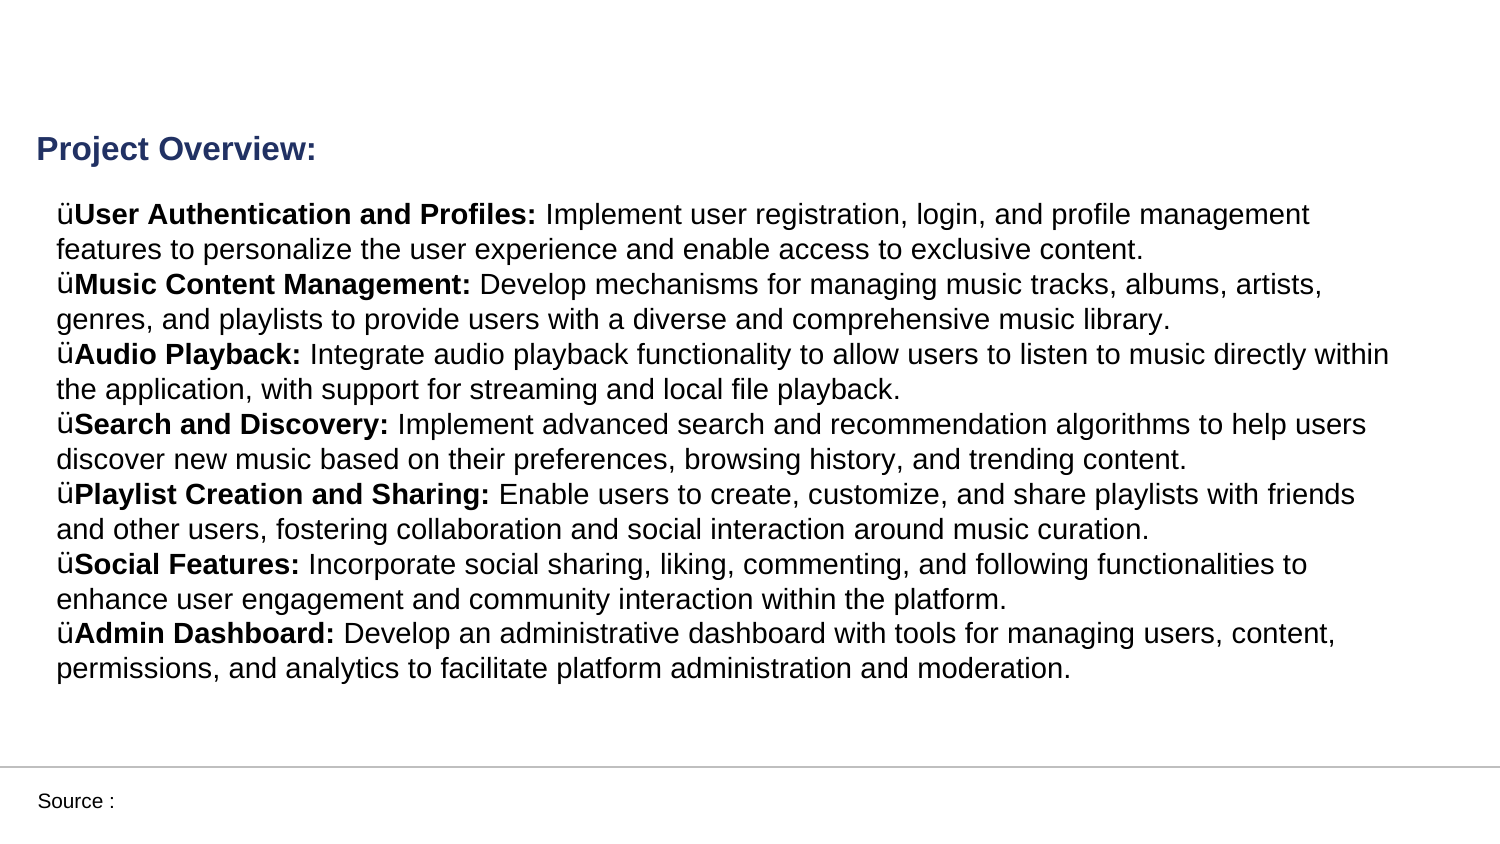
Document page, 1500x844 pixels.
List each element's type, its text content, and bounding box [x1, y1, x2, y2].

title Project Overview: [21, 111, 504, 165]
text_box Source : [22, 773, 139, 827]
text_box User Authentication and Profiles: Implement user registration, login, and profile management features to personalize the user experience and enable access to exclusive content. Music Content Management: Develop mechanisms for managing music tracks, albums, artists, genres, and playlists to provide users with a diverse and comprehensive music library. Audio Playback: Integrate audio playback functionality to allow users to listen to music directly within the application, with support for streaming and local file playback. Search and Discovery: Implement advanced search and recommendation algorithms to help users discover new music based on their preferences, browsing history, and trending content. Playlist Creation and Sharing: Enable users to create, customize, and share playlists with friends and other users, fostering collaboration and social interaction around music curation. Social Features: Incorporate social sharing, liking, commenting, and following functionalities to enhance user engagement and community interaction within the platform. Admin Dashboard: Develop an administrative dashboard with tools for managing users, content, permissions, and analytics to facilitate platform administration and moderation. [41, 188, 1410, 692]
